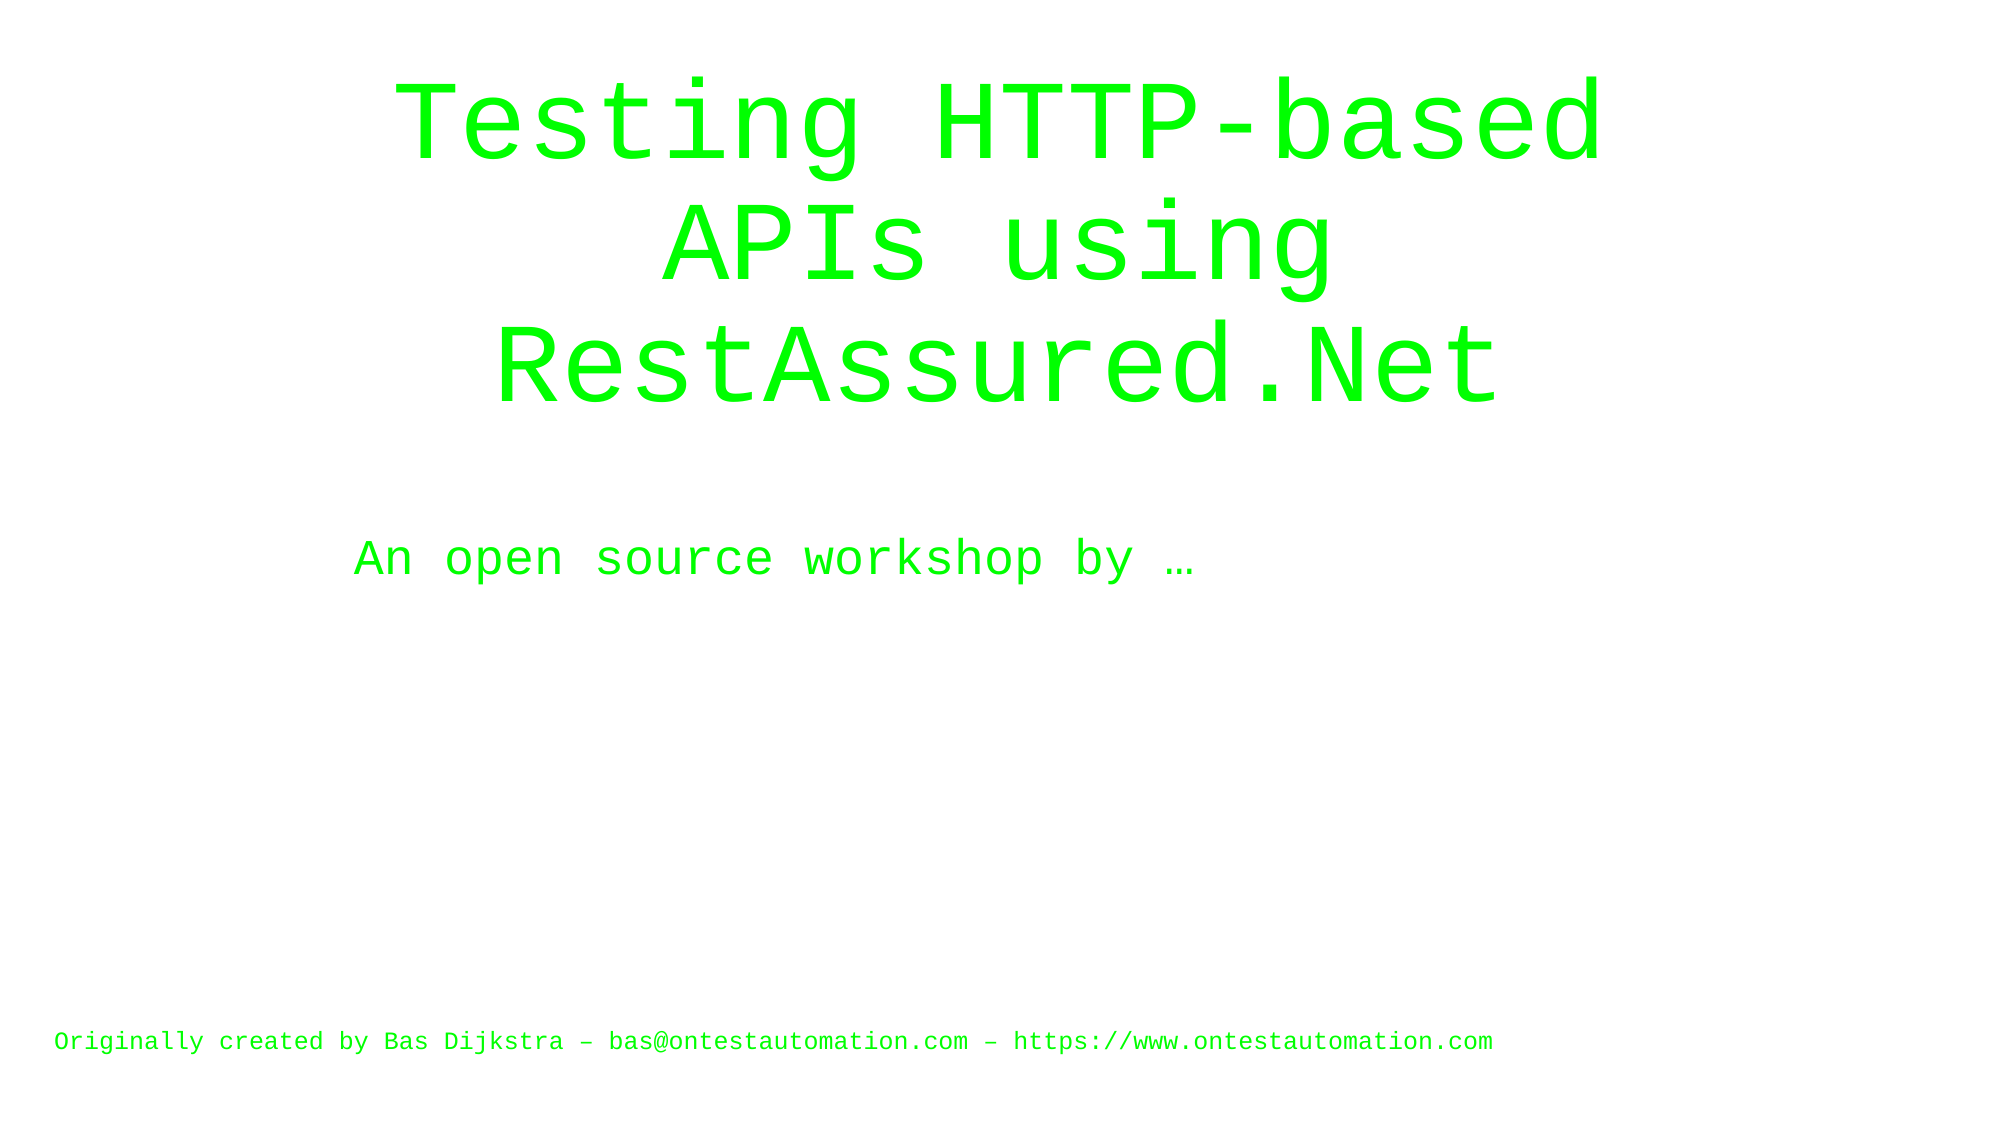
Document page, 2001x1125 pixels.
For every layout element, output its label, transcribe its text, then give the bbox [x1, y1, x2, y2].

subtitle An open source workshop by … Originally created by Bas Dijkstra – bas@ontestautomation.com – https://www.ontestautomation.com [39, 442, 1960, 1083]
title Testing HTTP-based APIs using RestAssured.Net [249, 41, 1750, 433]
